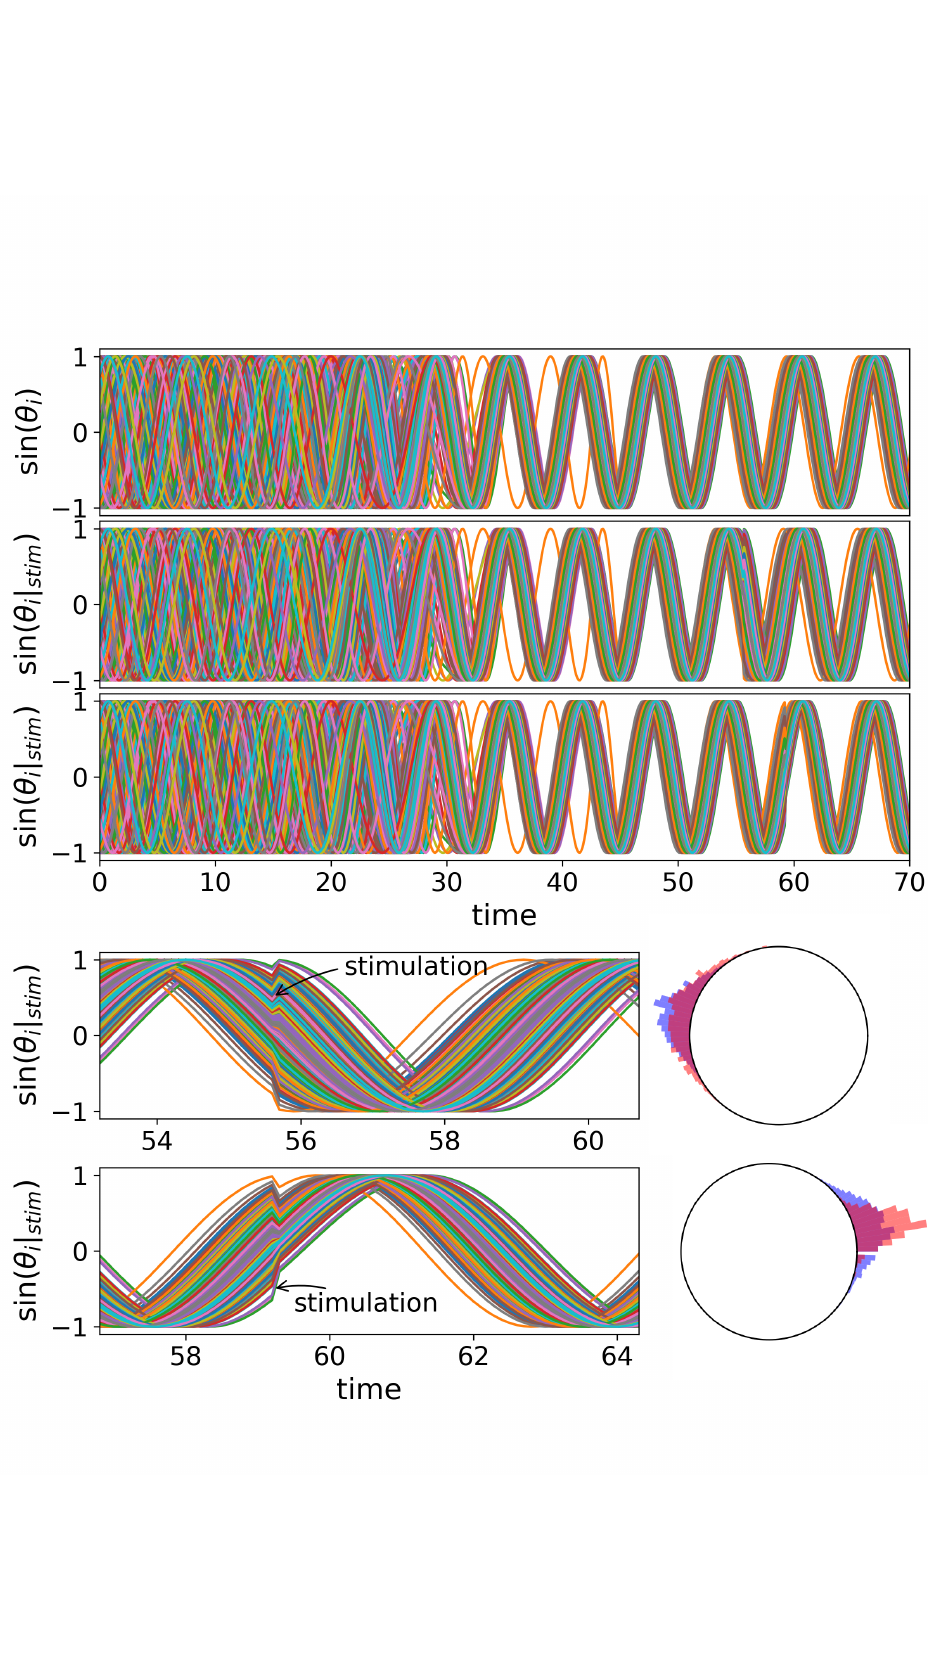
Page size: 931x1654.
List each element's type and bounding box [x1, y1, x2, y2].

picture [0, 195, 929, 1475]
